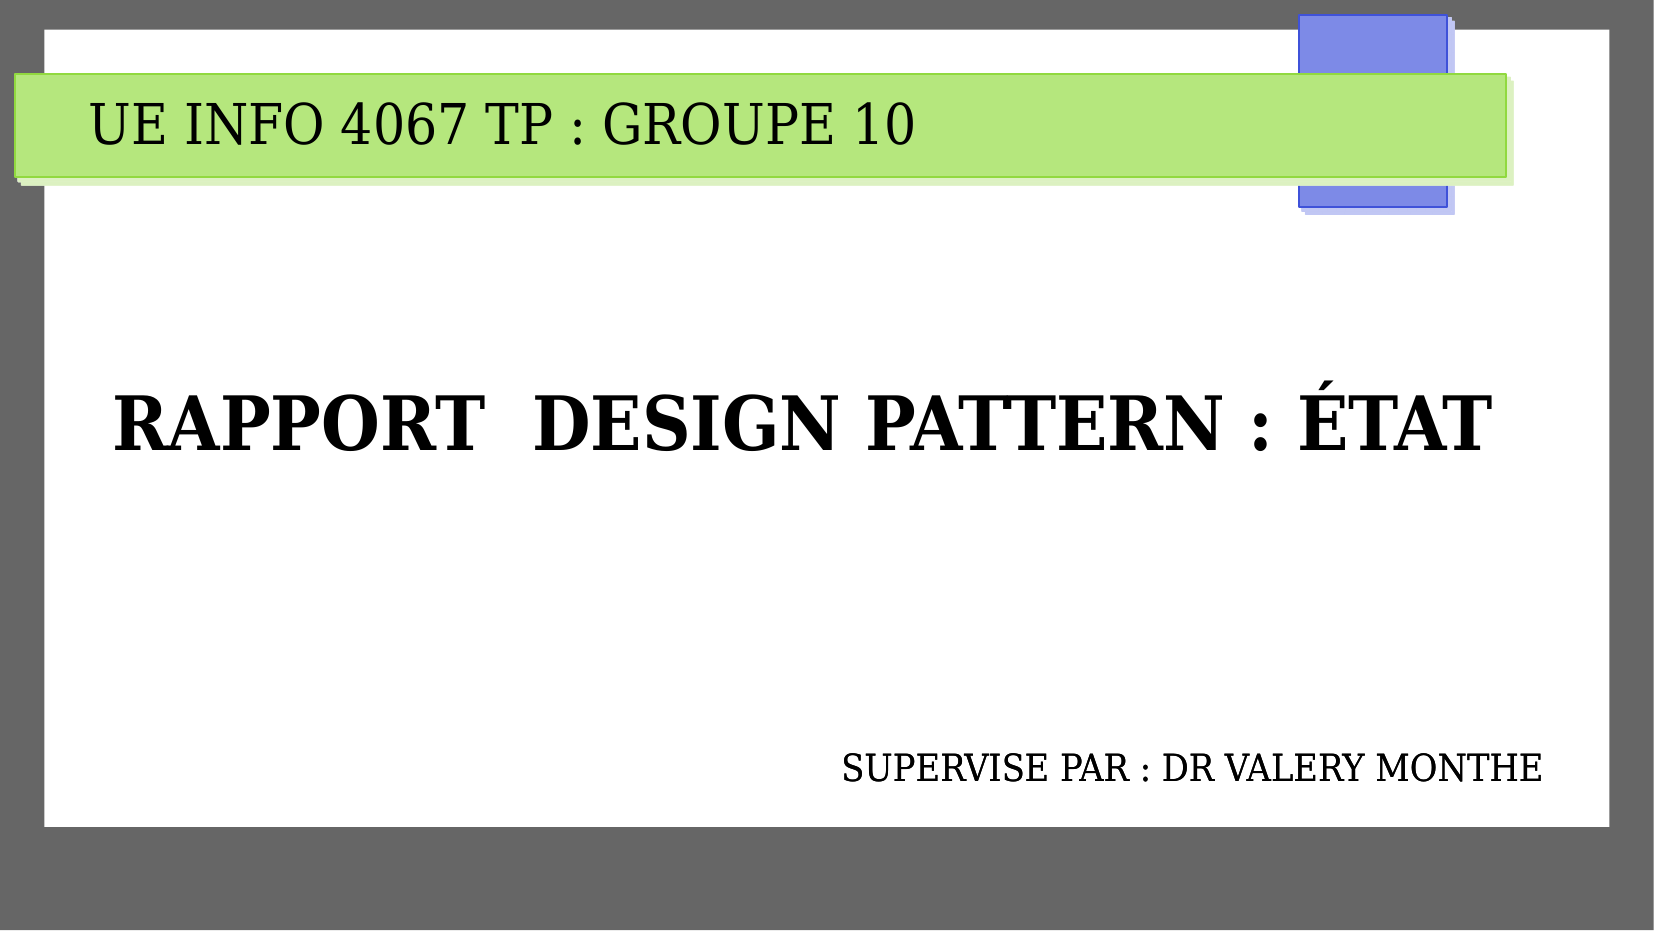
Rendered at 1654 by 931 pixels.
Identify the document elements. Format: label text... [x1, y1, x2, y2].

text_box SUPERVISE PAR : DR VALERY MONTHE [826, 738, 1625, 798]
subtitle RAPPORT DESIGN PATTERN : ÉTAT [88, 206, 1565, 798]
title UE INFO 4067 TP : GROUPE 10 [88, 73, 1506, 178]
